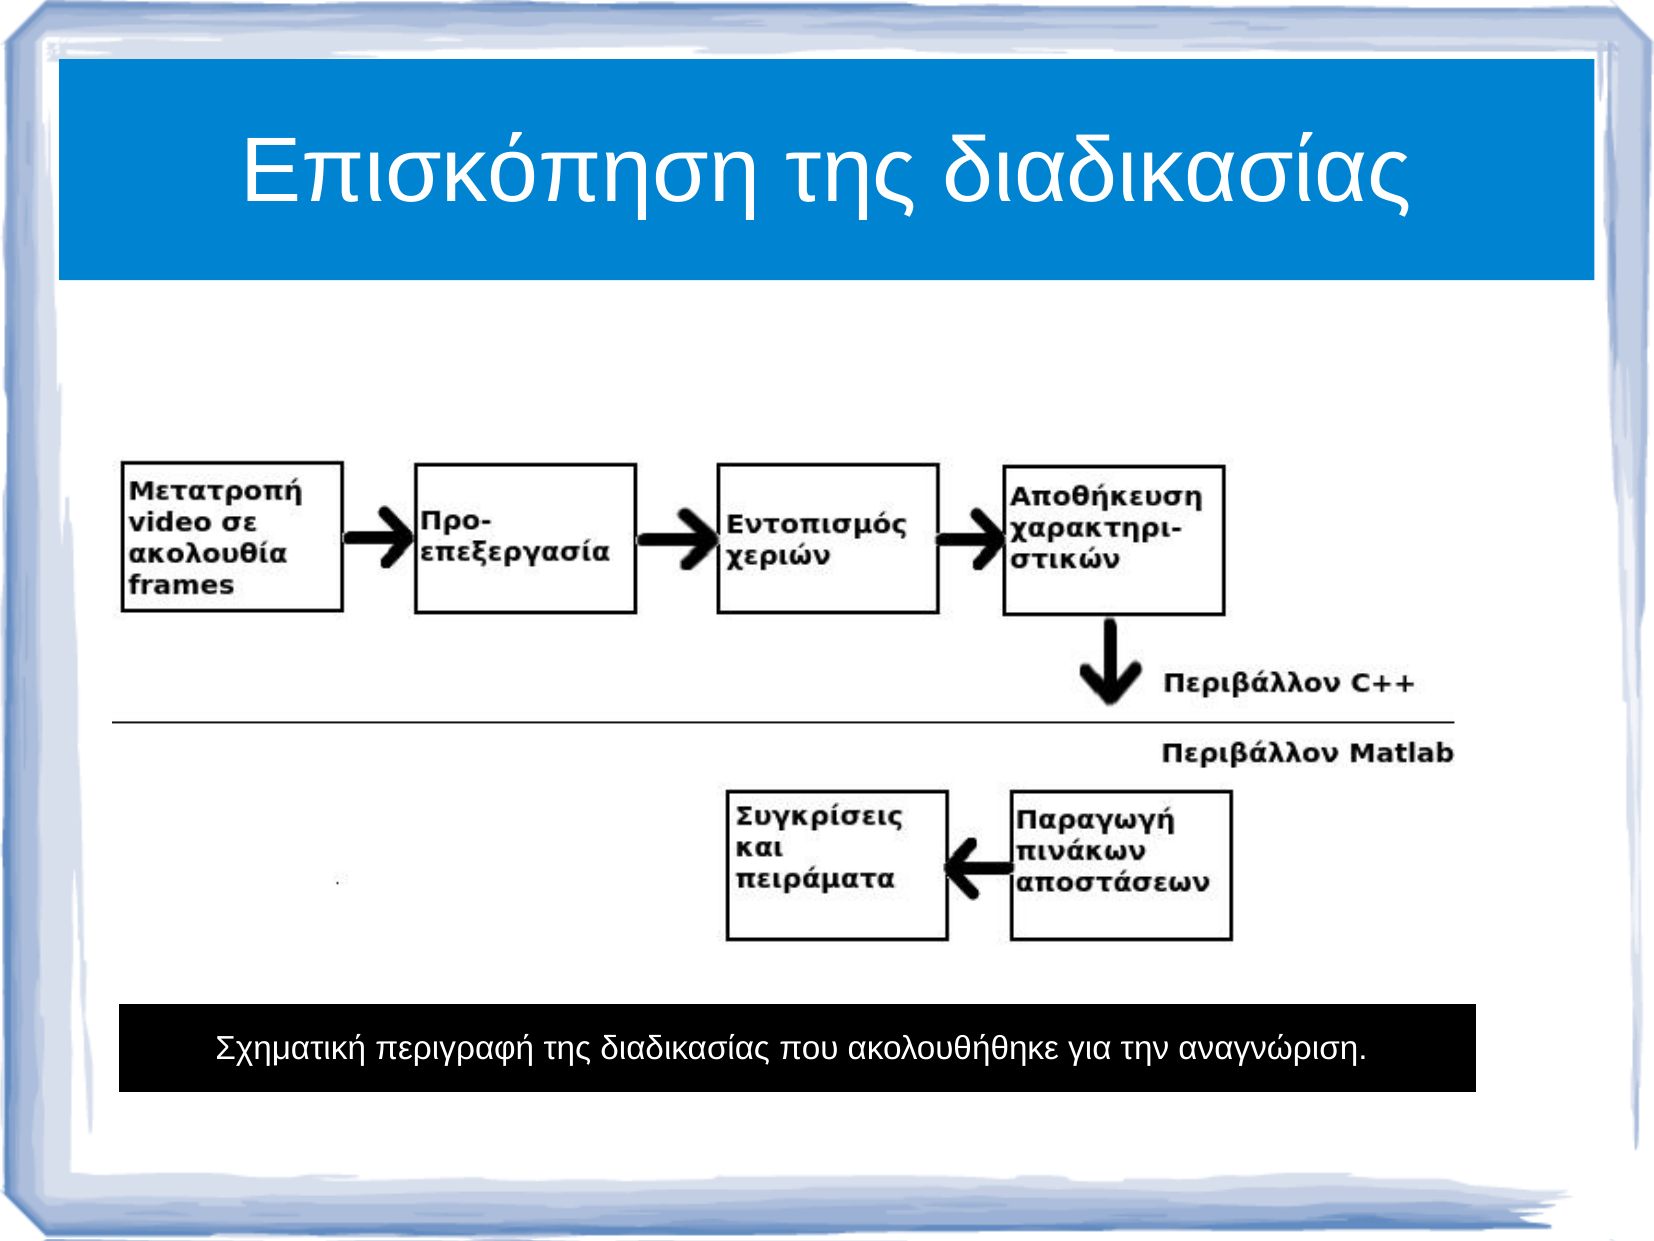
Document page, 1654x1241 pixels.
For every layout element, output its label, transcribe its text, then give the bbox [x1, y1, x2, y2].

text_box Σχηματική περιγραφή της διαδικασίας που ακολουθήθηκε για την αναγνώριση. [118, 1003, 1477, 1093]
picture [0, 0, 1654, 1241]
title Επισκόπηση της διαδικασίας [59, 59, 1595, 281]
